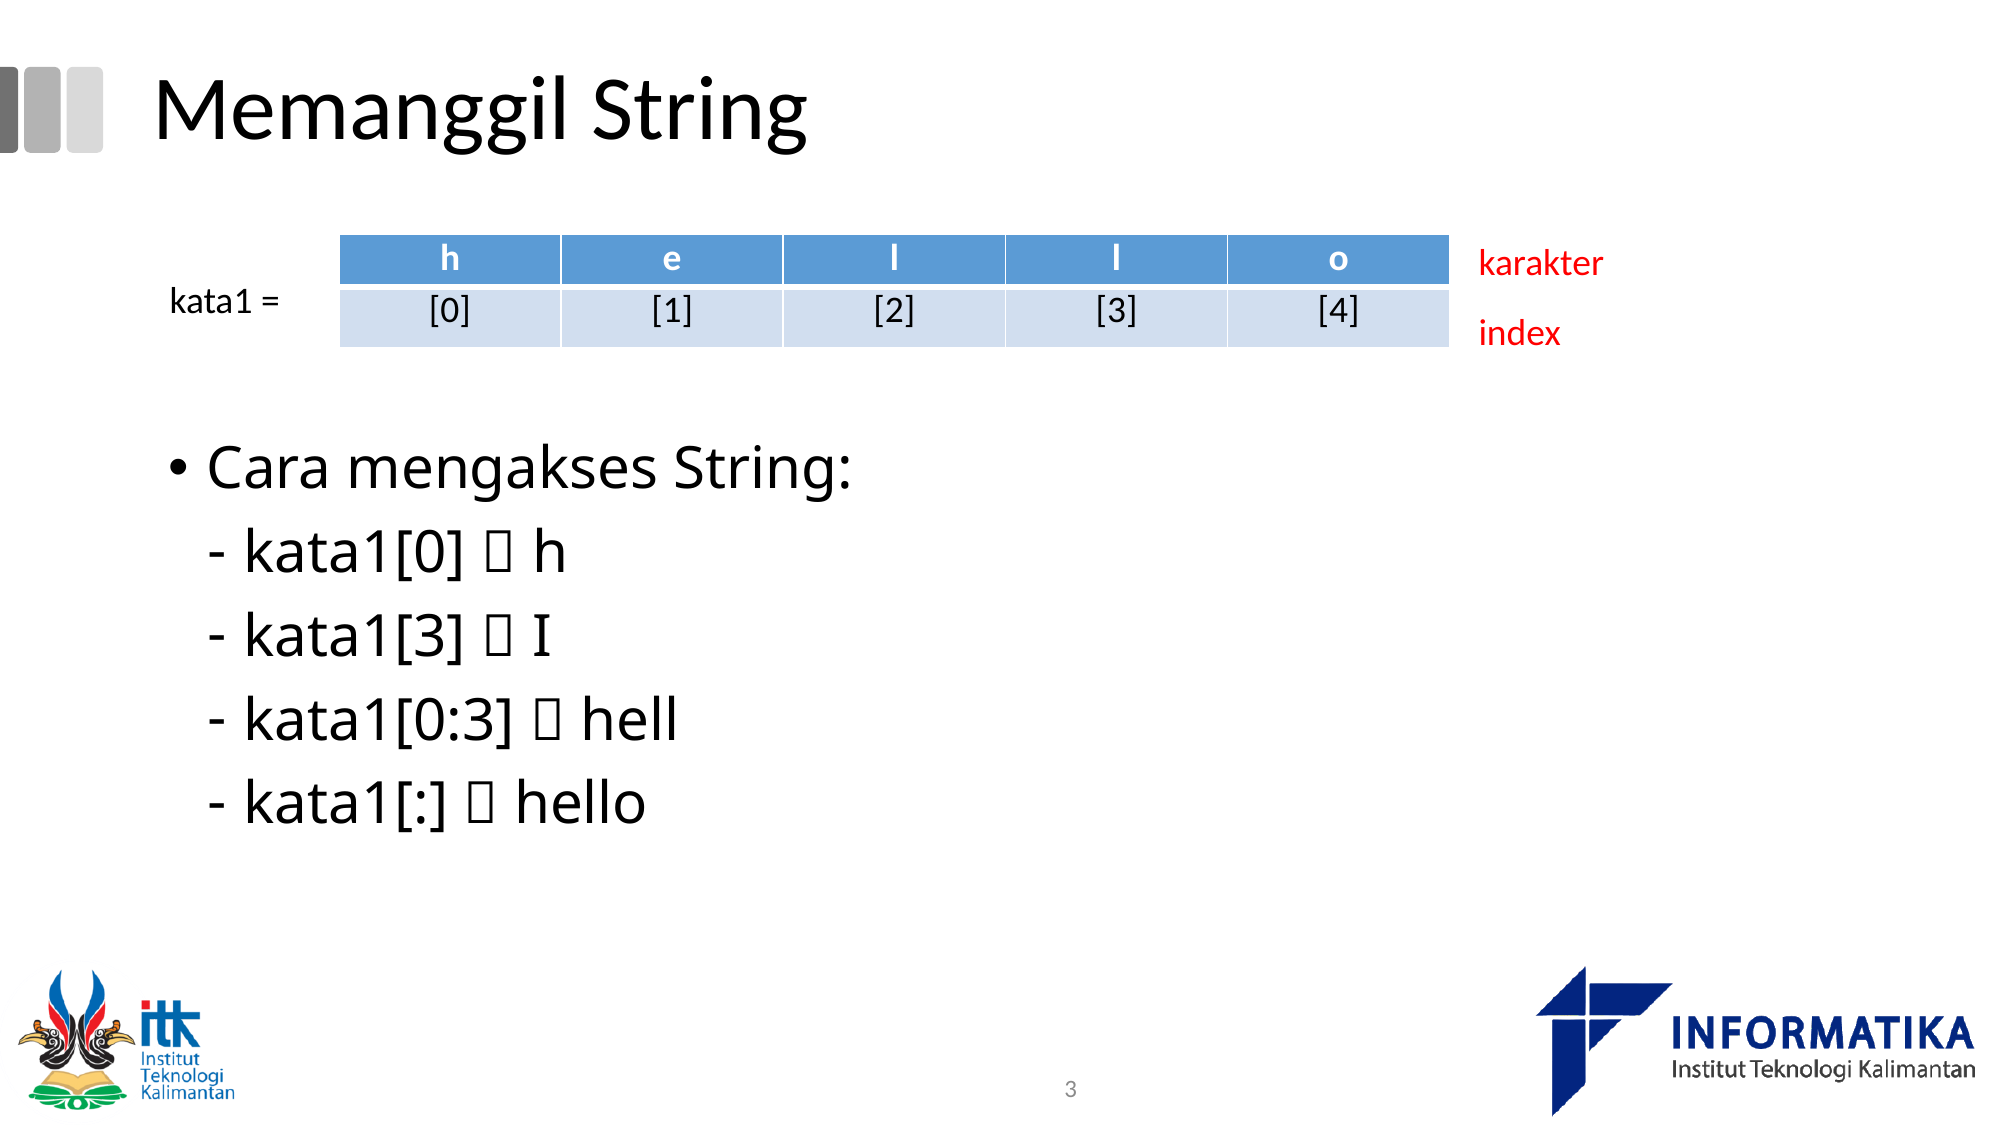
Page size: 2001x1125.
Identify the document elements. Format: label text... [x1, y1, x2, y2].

table_cell [0] [340, 290, 560, 347]
table_header l [1006, 235, 1227, 284]
text_box kata1 = [154, 268, 304, 329]
table_cell [2] [784, 290, 1005, 347]
text_box karakter [1463, 230, 1619, 290]
table_cell [4] [1228, 290, 1449, 347]
picture [1534, 965, 1976, 1118]
list Cara mengakses String: kata1[0]  h kata1[3]  I kata1[0:3]  hell kata1[:]  hello [154, 430, 1638, 858]
table_header l [784, 235, 1005, 284]
table_header e [562, 235, 782, 284]
table_header h [340, 235, 560, 284]
table_cell [1] [562, 290, 782, 347]
picture [0, 935, 253, 1125]
table_cell [3] [1006, 290, 1227, 347]
text_box index [1463, 300, 1576, 361]
table_header o [1228, 235, 1449, 284]
title Memanggil String [137, 1, 1863, 219]
